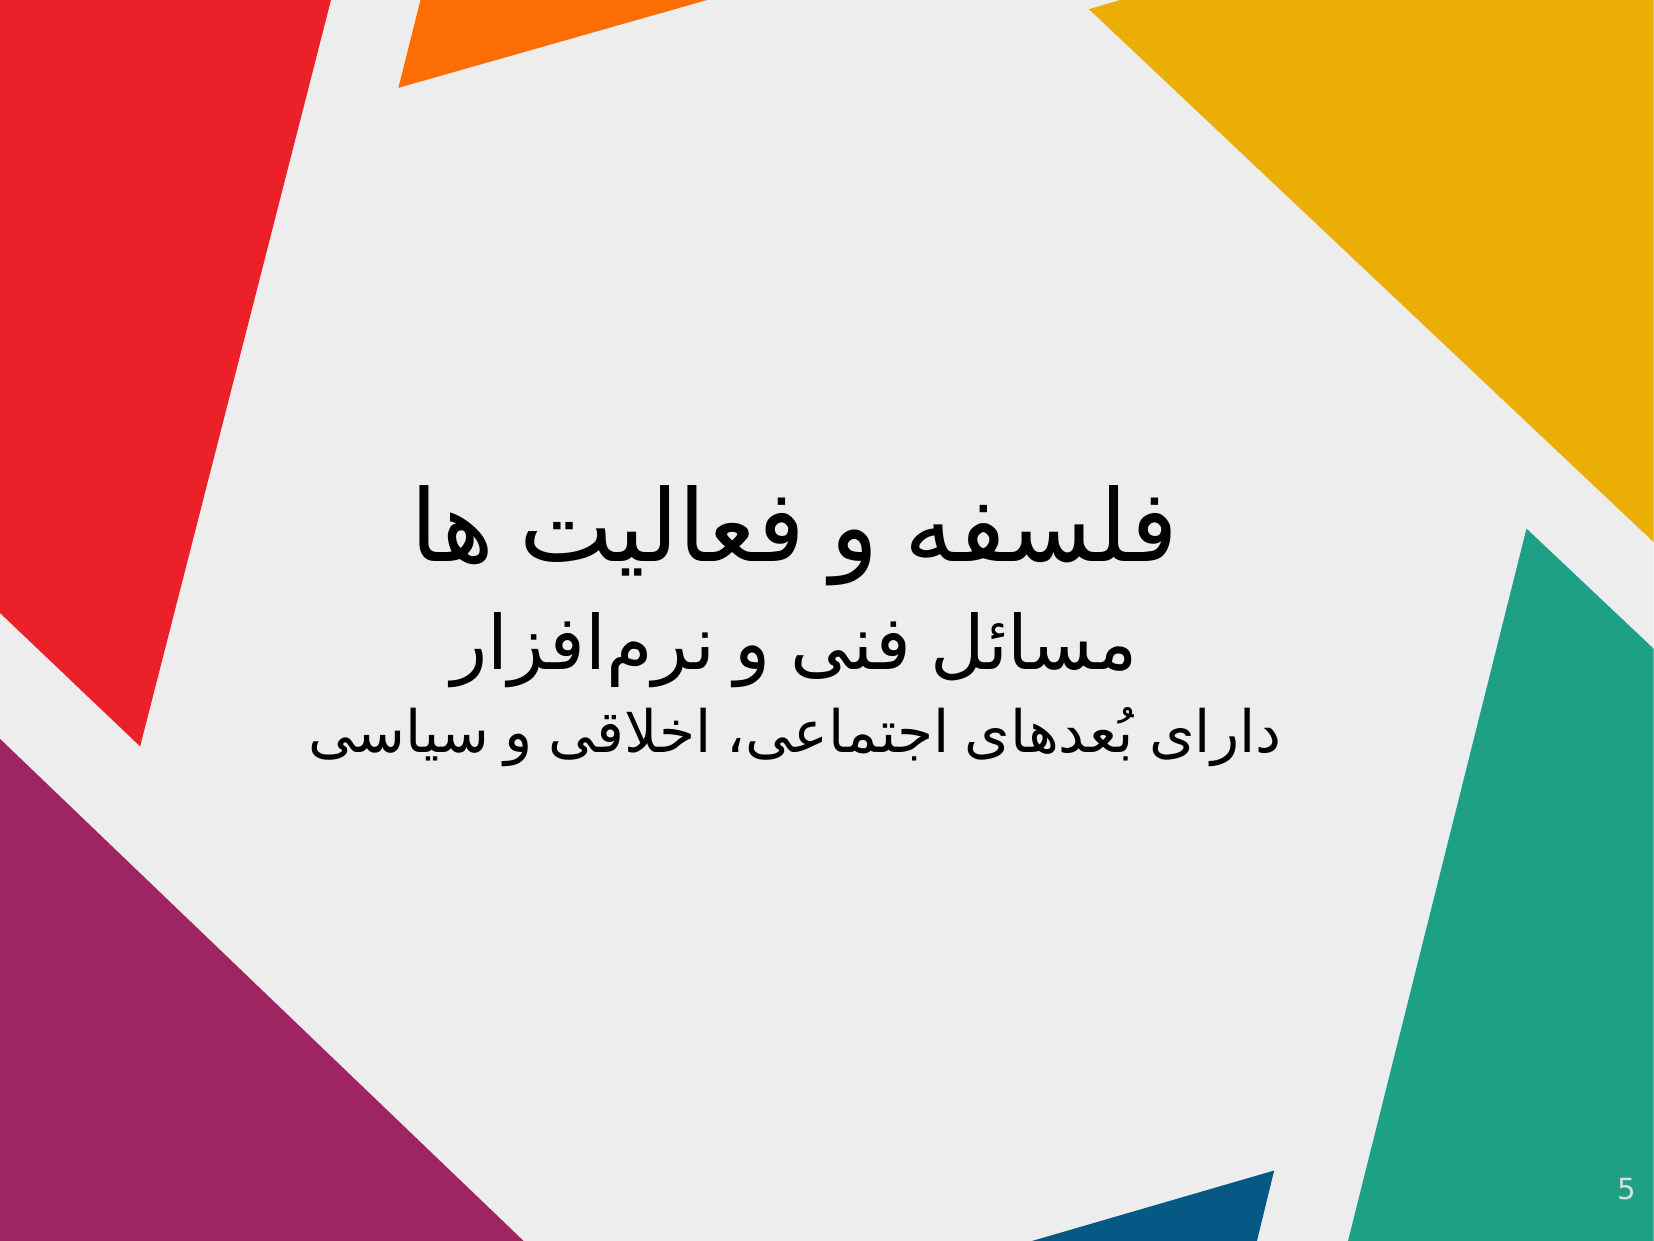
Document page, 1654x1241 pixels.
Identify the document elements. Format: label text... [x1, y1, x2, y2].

text_box فلسفه و فعالیت ها مسائل فنی و نرم‌افزار دارای بُعدهای اجتماعی، اخلاقی و سیاسی [240, 465, 1351, 980]
